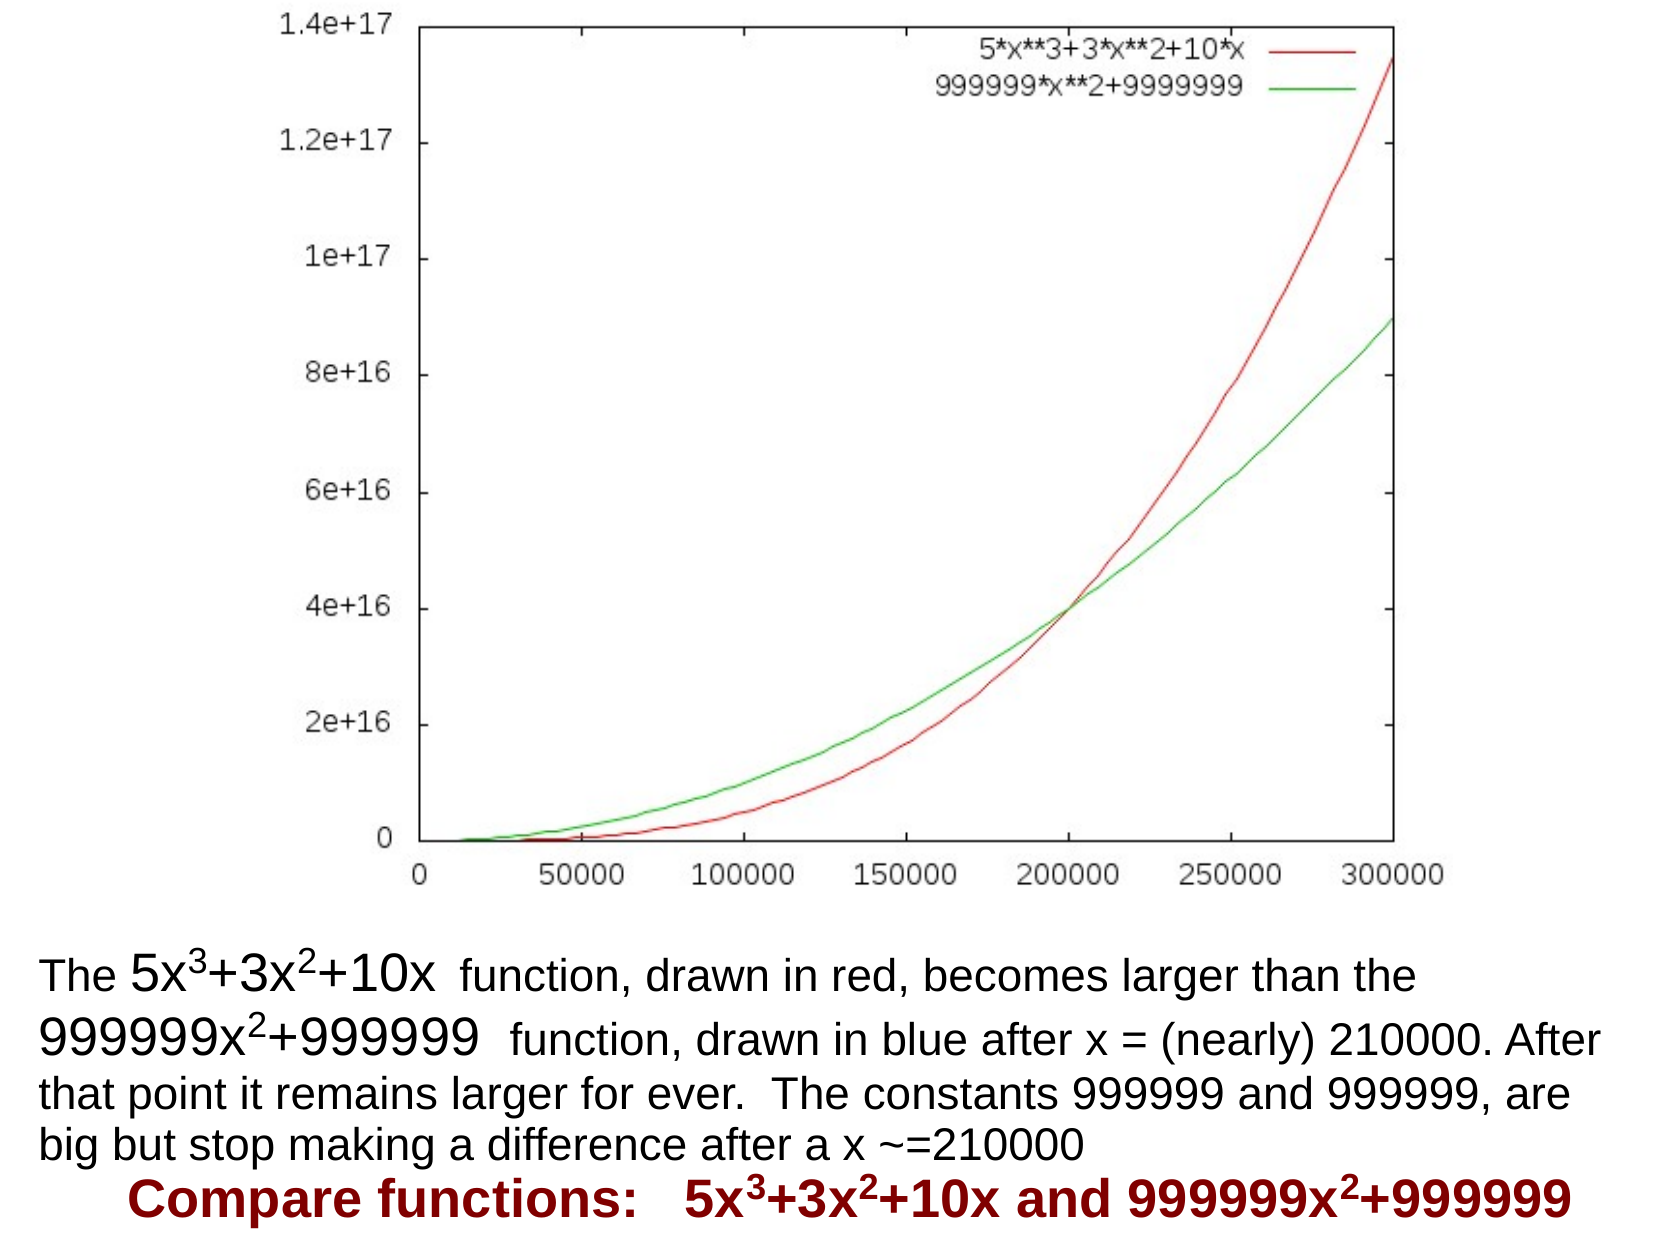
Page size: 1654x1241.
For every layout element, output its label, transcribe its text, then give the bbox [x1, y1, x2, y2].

text_box The 5x3+3x2+10x function, drawn in red, becomes larger than the 999999x2+999999 function, drawn in blue after x = (nearly) 210000. After that point it remains larger for ever. The constants 999999 and 999999, are big but stop making a difference after a x ~=210000 [23, 933, 1654, 1177]
title Compare functions: 5x3+3x2+10x and 999999x2+999999 [106, 1092, 1595, 1241]
picture [216, 0, 1453, 916]
